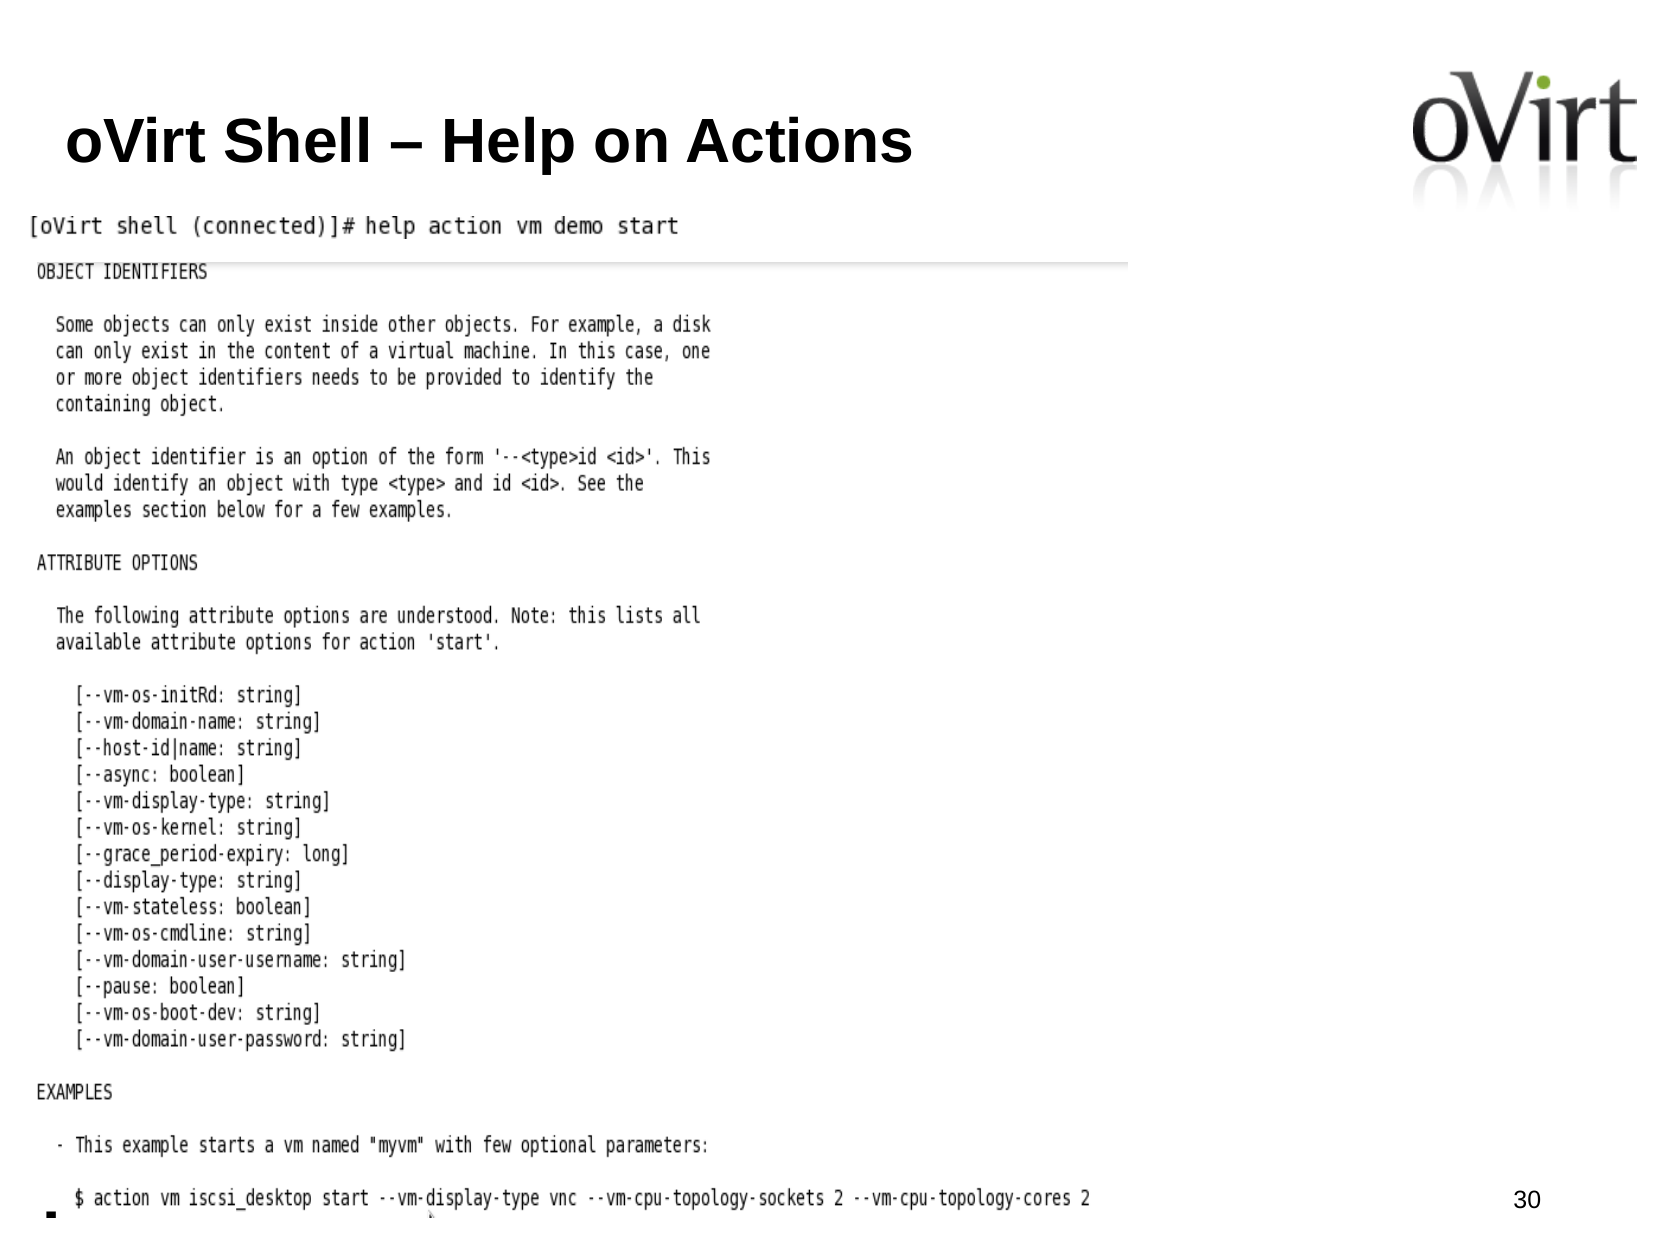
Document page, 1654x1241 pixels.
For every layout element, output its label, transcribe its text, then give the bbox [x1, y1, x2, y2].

picture [1413, 63, 1637, 212]
title oVirt Shell – Help on Actions [65, 90, 1040, 192]
picture [37, 262, 1128, 1218]
picture [28, 216, 687, 239]
